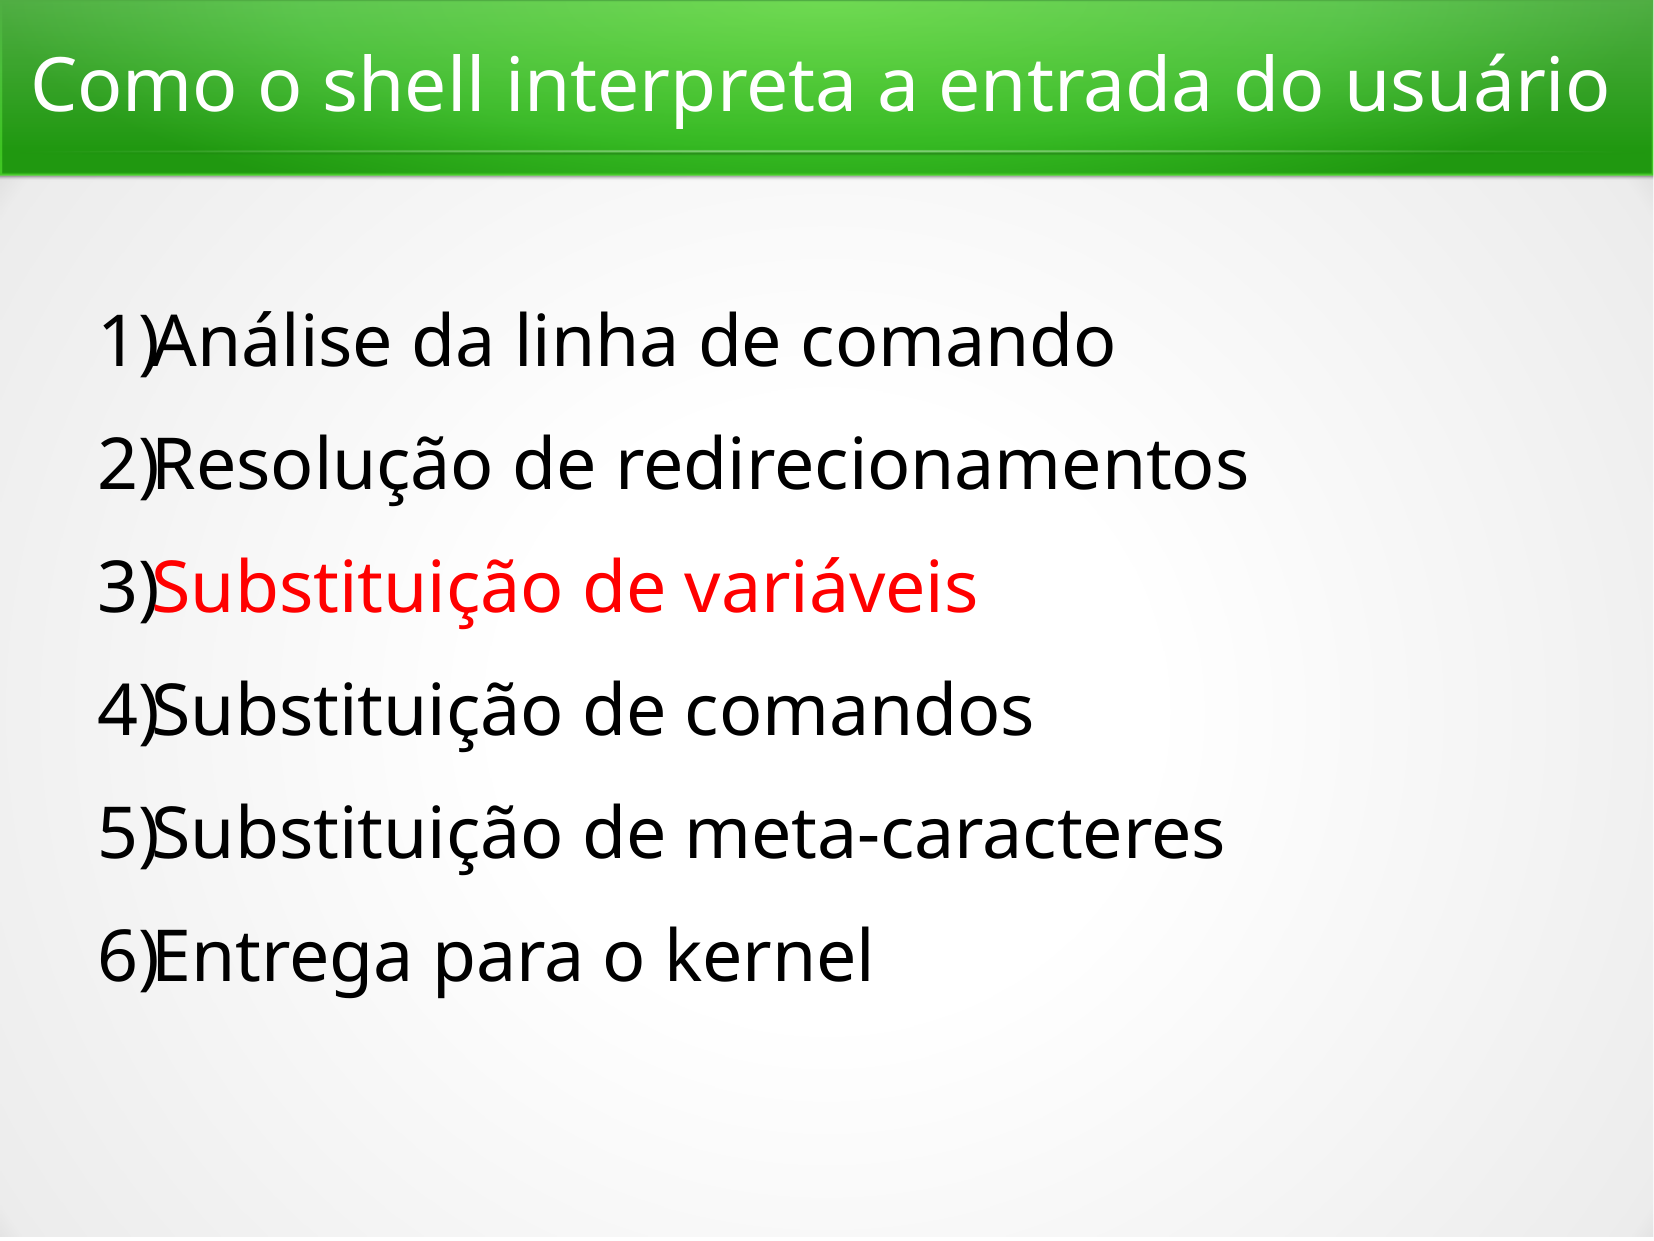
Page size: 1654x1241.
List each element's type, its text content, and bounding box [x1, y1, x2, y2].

picture [0, 0, 1654, 1237]
title Como o shell interpreta a entrada do usuário [11, 11, 1630, 154]
list Análise da linha de comando Resolução de redirecionamentos Substituição de variáveis Substituição de comandos Substituição de meta-caracteres Entrega para o kernel [82, 290, 1571, 1010]
